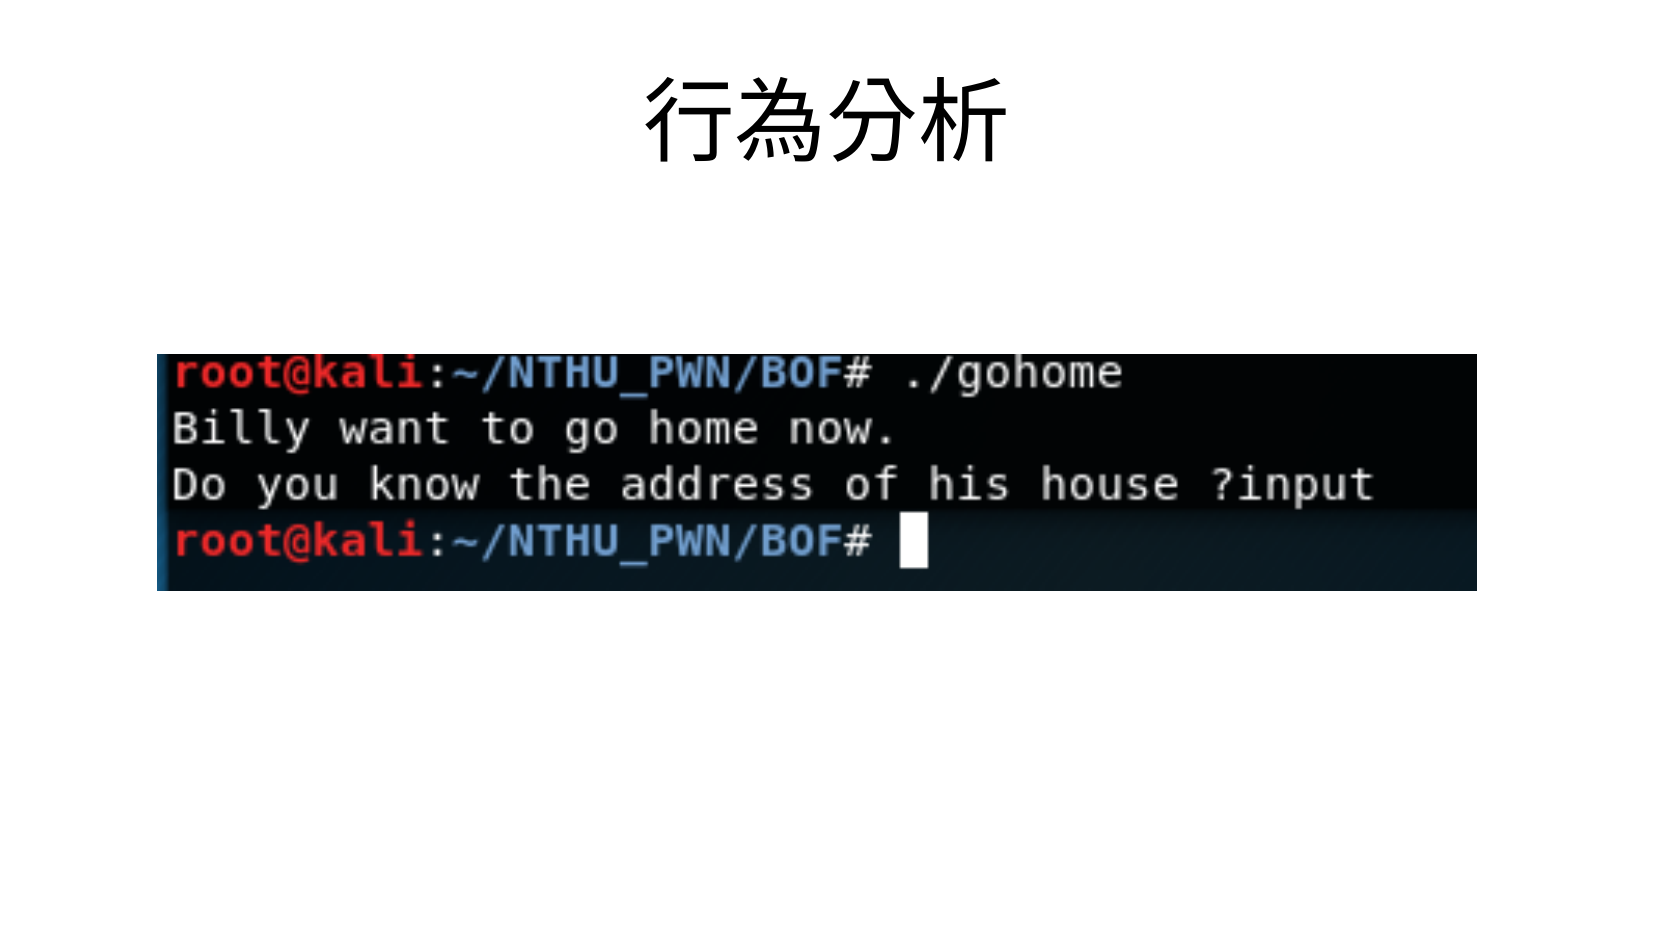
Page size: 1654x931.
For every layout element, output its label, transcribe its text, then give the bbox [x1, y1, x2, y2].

picture [157, 354, 1477, 591]
title 行為分析 [82, 37, 1571, 193]
